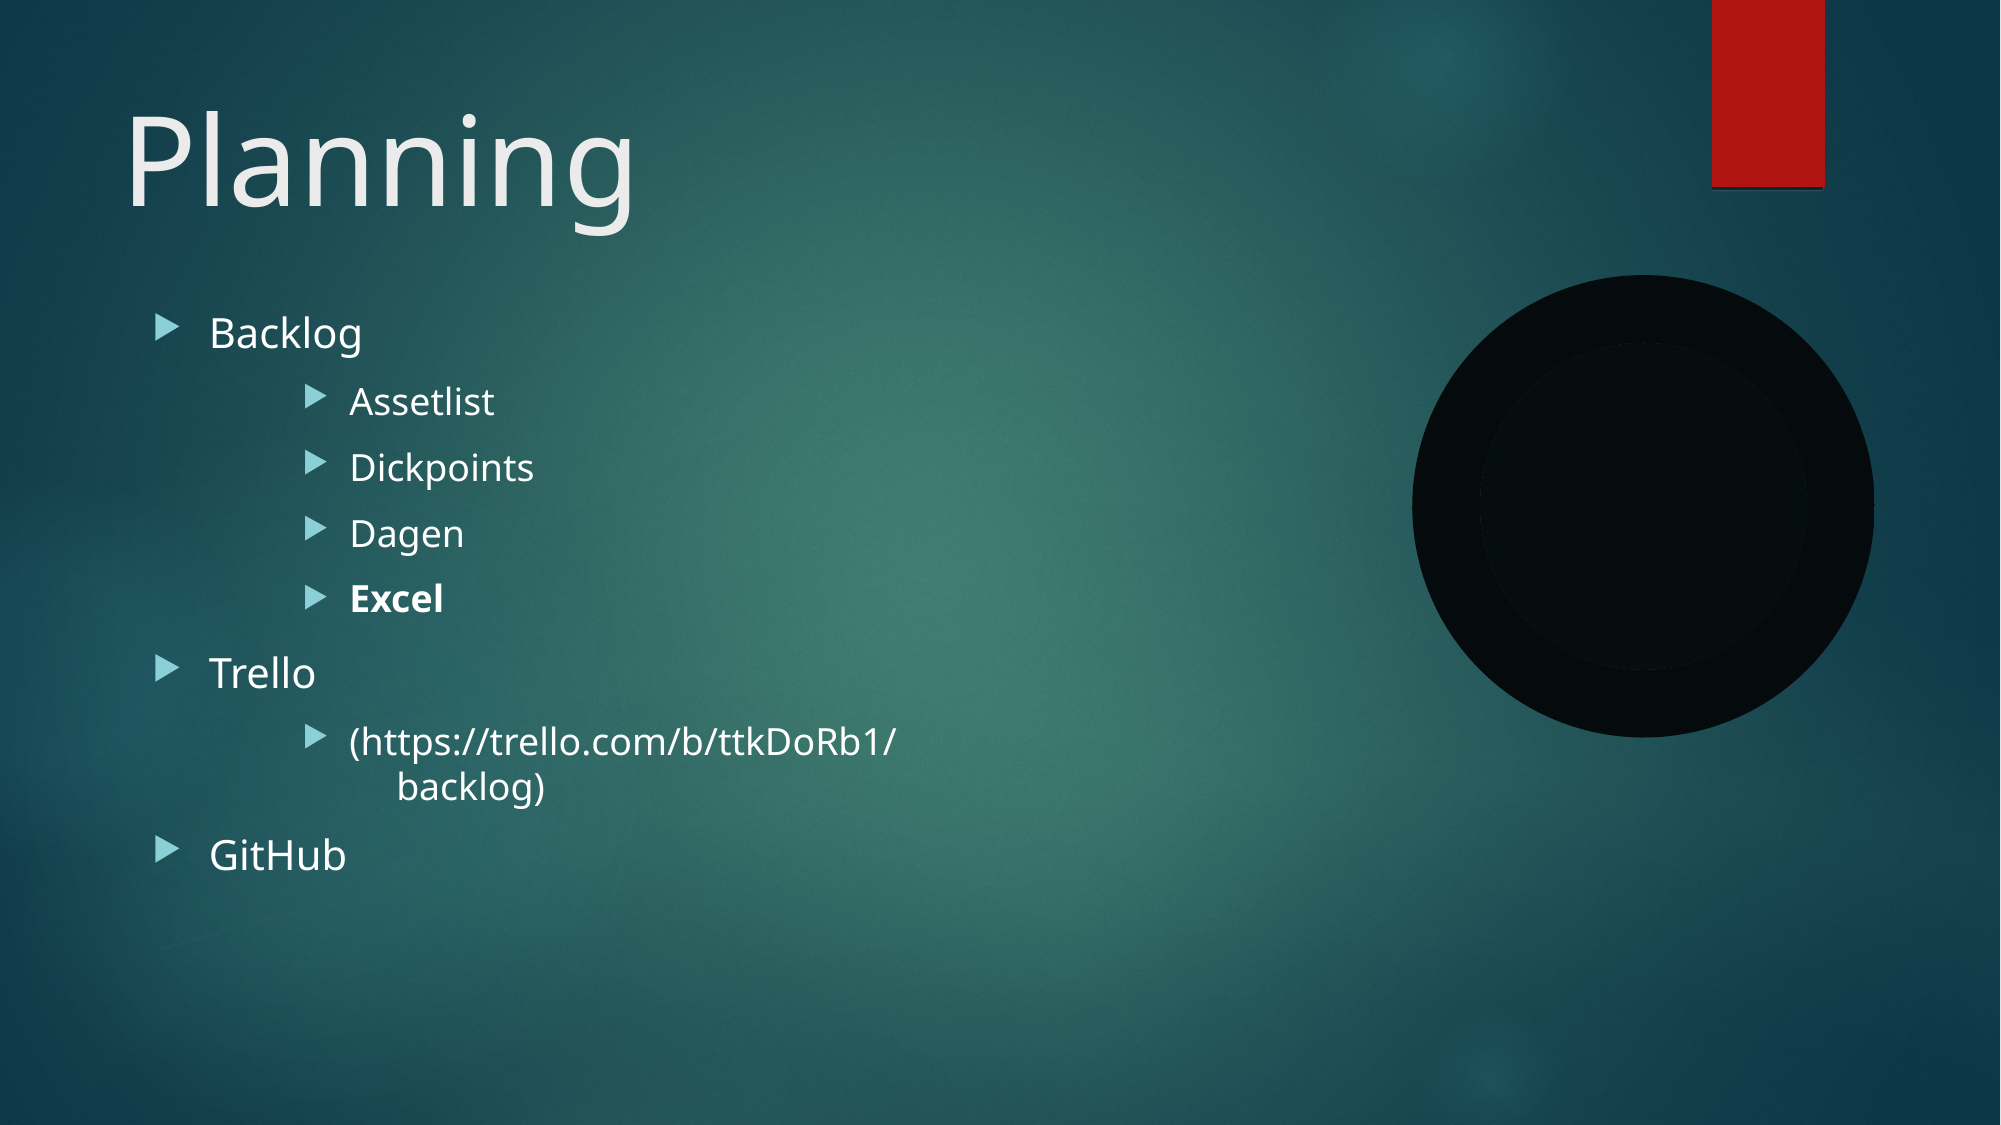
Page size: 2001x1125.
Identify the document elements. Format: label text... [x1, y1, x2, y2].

list Backlog Assetlist Dickpoints Dagen Excel Trello (https://trello.com/b/ttkDoRb1/backlog) GitHub [137, 299, 1044, 1014]
title Planning [106, 74, 1649, 305]
